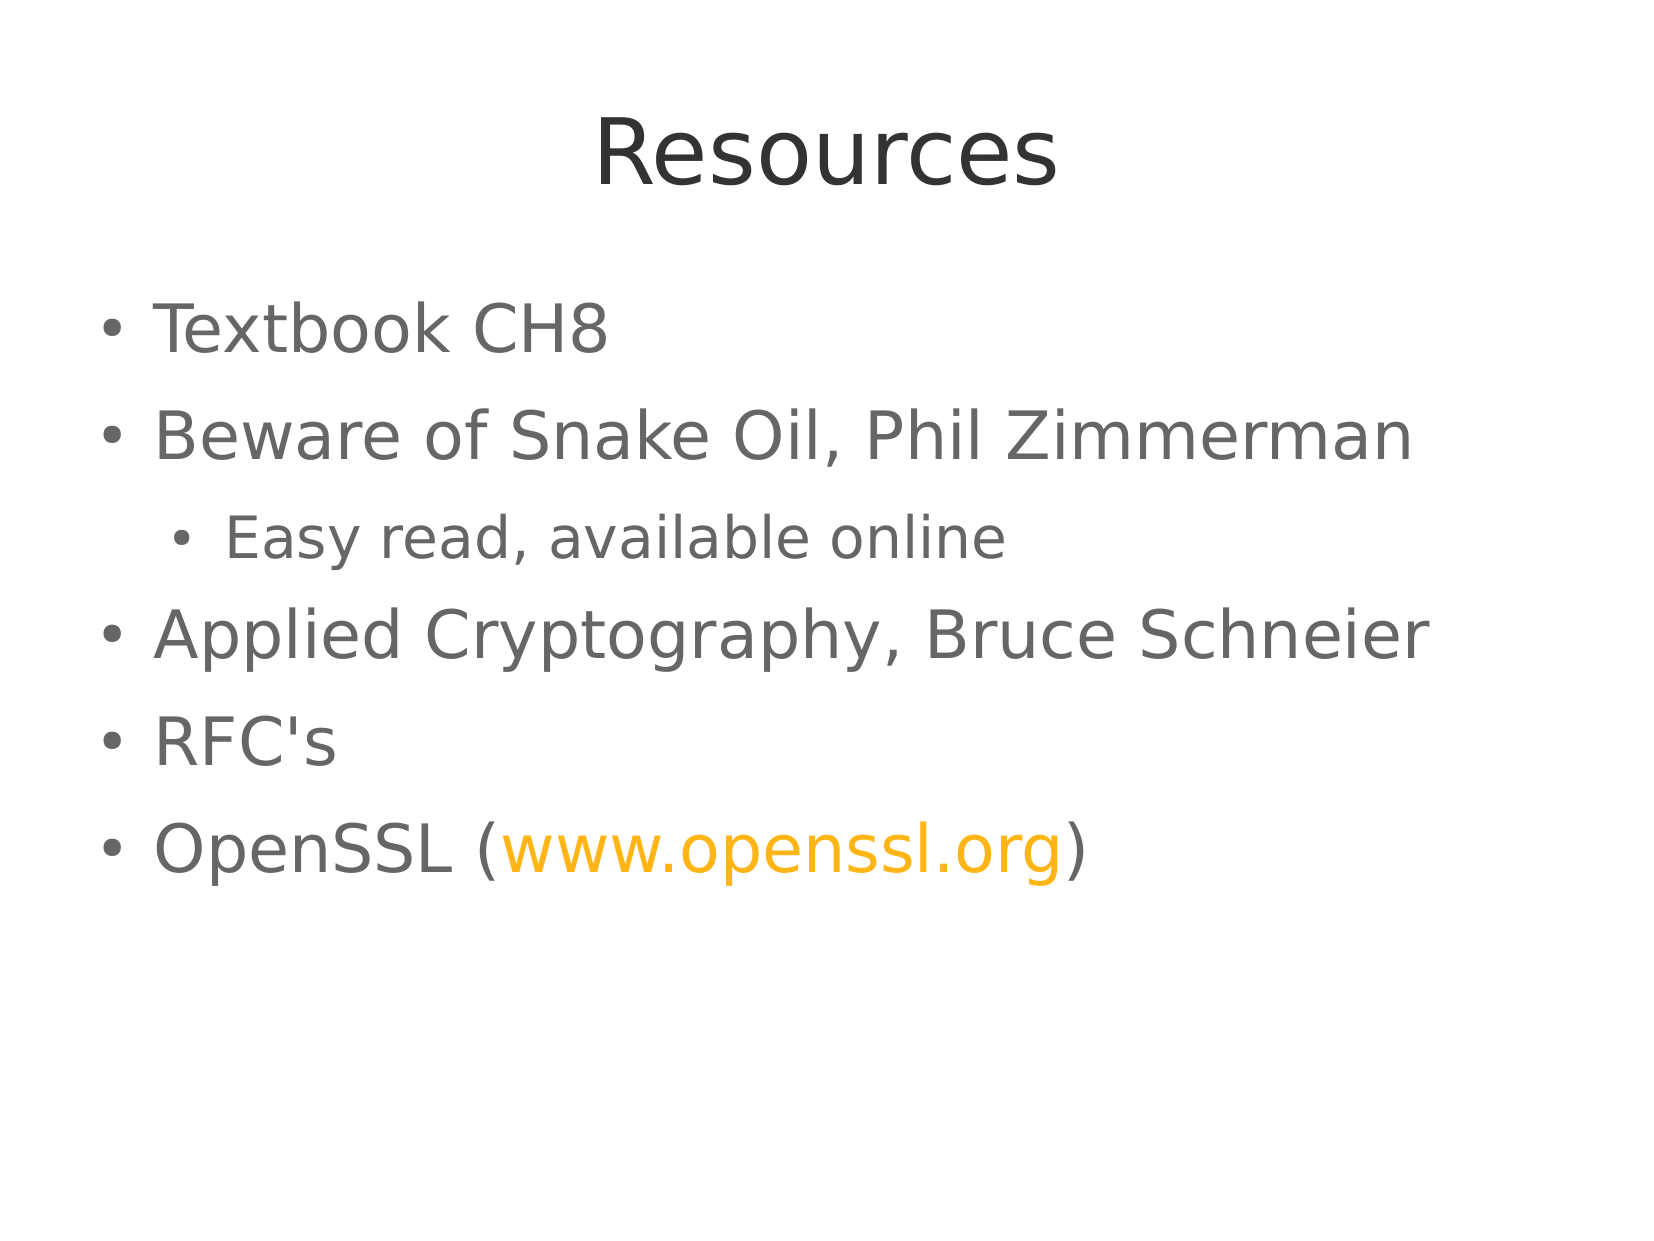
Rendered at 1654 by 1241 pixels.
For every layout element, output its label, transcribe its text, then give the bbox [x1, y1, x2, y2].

title Resources [82, 49, 1571, 257]
list Textbook CH8 Beware of Snake Oil, Phil Zimmerman Easy read, available online Applied Cryptography, Bruce Schneier RFC's OpenSSL (www.openssl.org) [82, 290, 1571, 1109]
